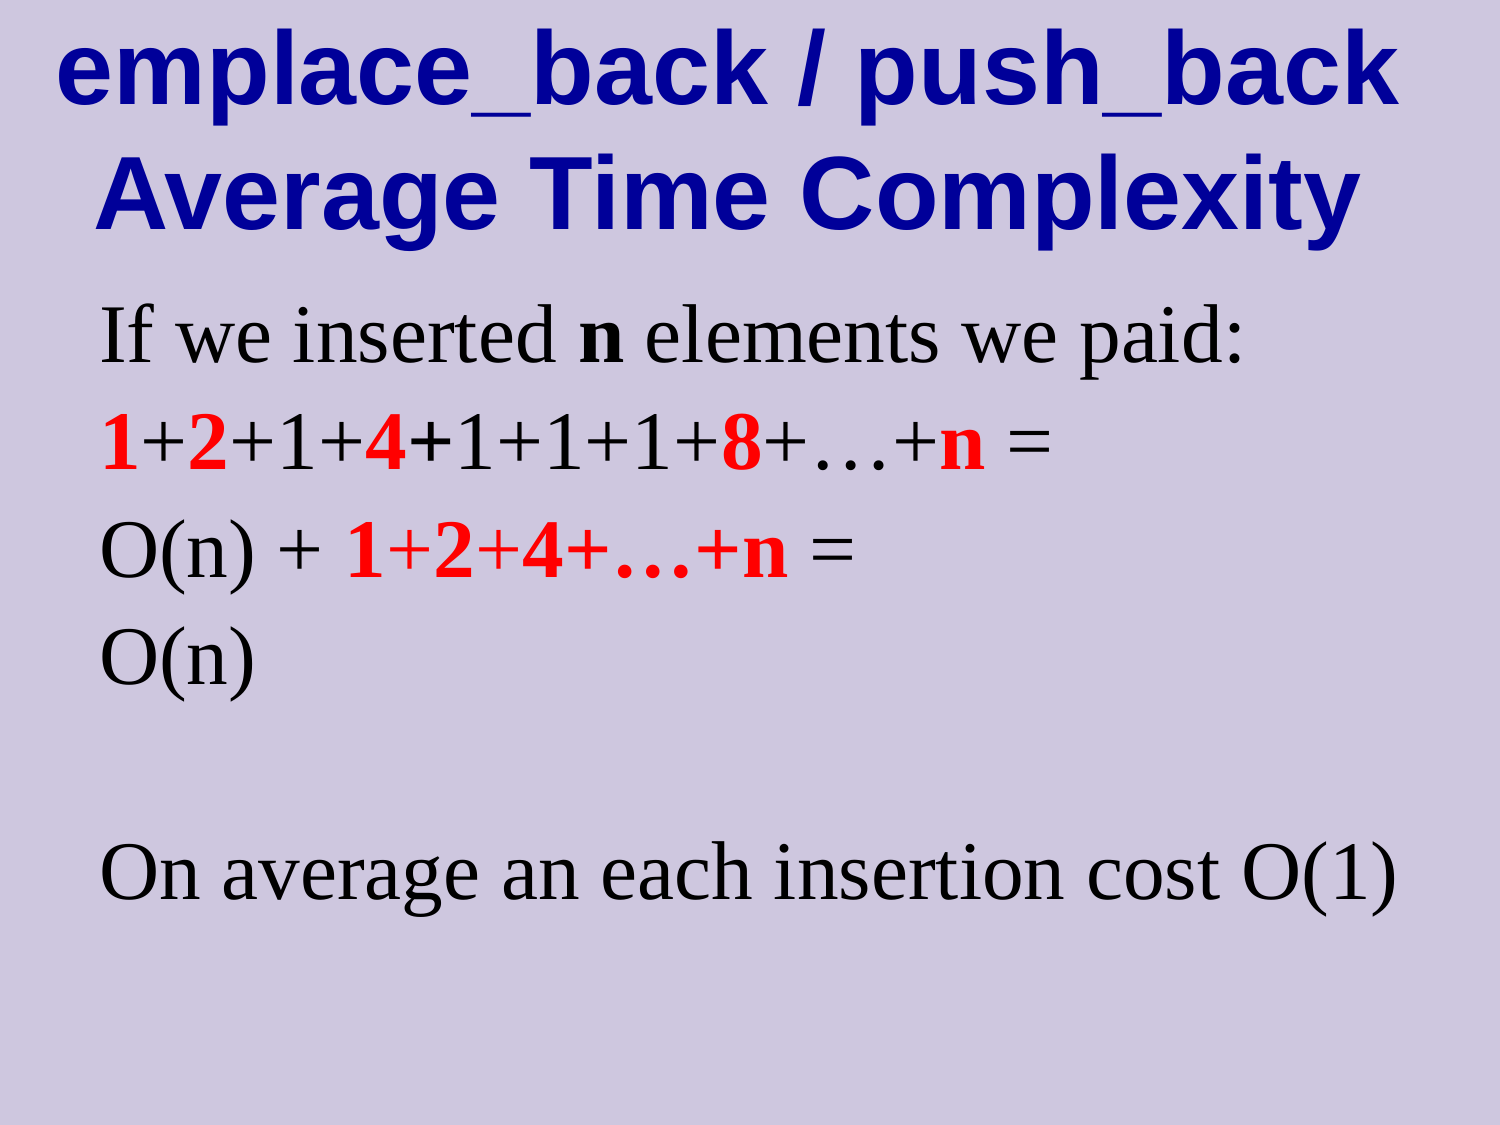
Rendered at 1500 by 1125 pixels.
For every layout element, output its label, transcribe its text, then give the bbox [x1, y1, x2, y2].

text_box If we inserted n elements we paid: 1+2+1+4+1+1+1+8+…+n = O(n) + 1+2+4+…+n = O(n) On average an each insertion cost O(1) [6, 280, 1436, 926]
title emplace_back / push_back Average Time Complexity [51, 0, 1406, 250]
